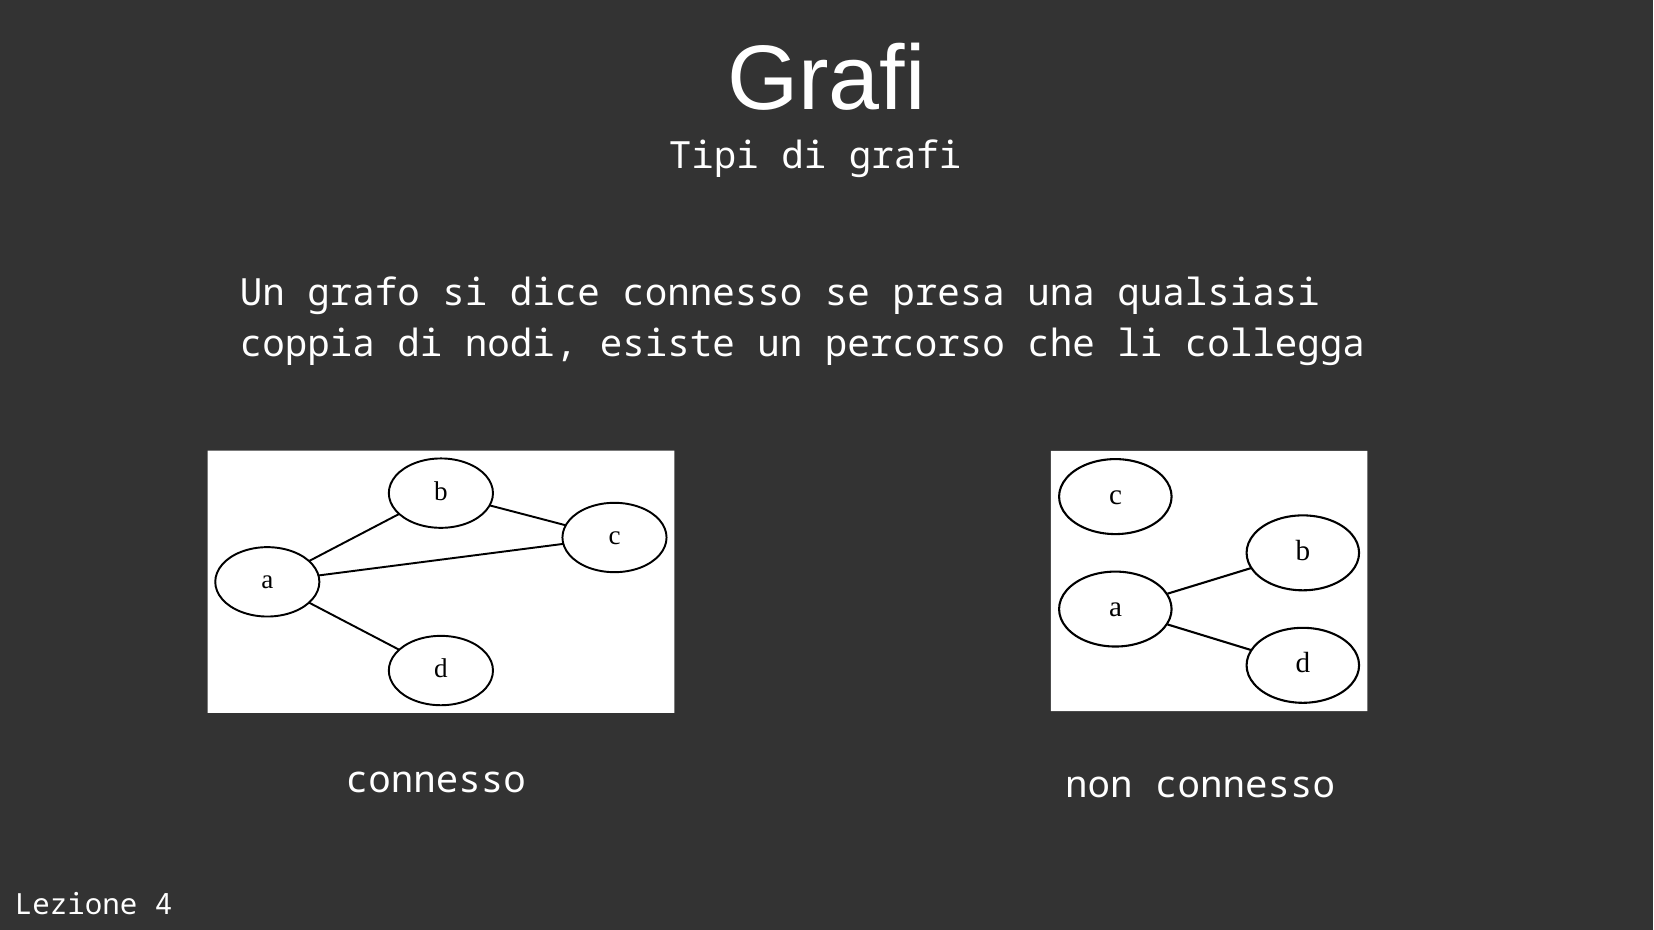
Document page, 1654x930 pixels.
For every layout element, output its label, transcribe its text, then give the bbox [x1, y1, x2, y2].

text_box Un grafo si dice connesso se presa una qualsiasi coppia di nodi, esiste un percorso che li collegga [225, 258, 1426, 376]
text_box connesso [331, 745, 541, 812]
text_box Lezione 4 [0, 875, 188, 930]
title Grafi [82, 0, 1571, 156]
picture [206, 449, 676, 714]
text_box Tipi di grafi [654, 121, 999, 188]
text_box non connesso [1050, 750, 1351, 816]
picture [1050, 449, 1369, 712]
